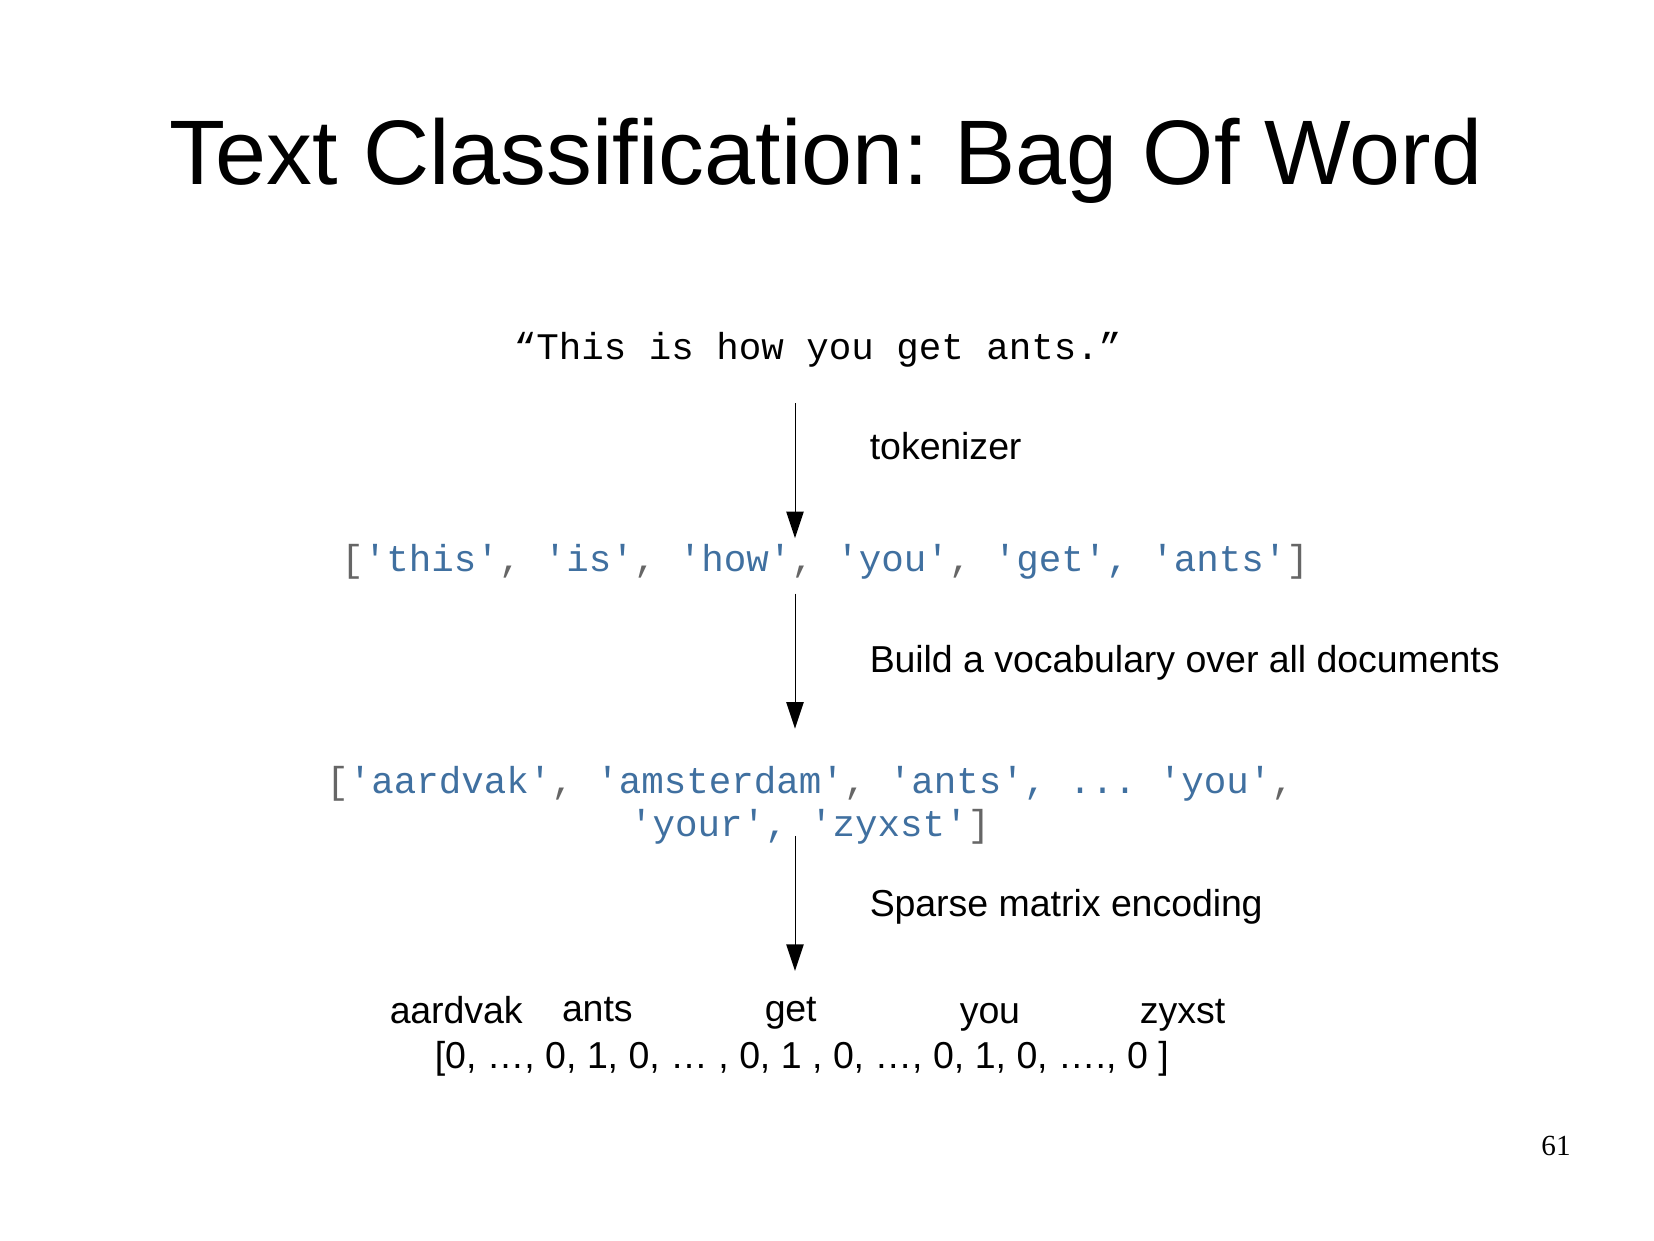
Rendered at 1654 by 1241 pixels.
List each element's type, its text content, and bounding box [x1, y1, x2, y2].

title Text Classification: Bag Of Word [82, 49, 1571, 257]
text_box aardvak [375, 981, 541, 1039]
text_box get [750, 979, 871, 1066]
text_box zyxst [1125, 981, 1261, 1039]
text_box Build a vocabulary over all documents [855, 630, 1561, 730]
text_box ['aardvak', 'amsterdam', 'ants', ... 'you', 'your', 'zyxst'] [300, 762, 1321, 849]
text_box you [945, 981, 1125, 1039]
text_box Sparse matrix encoding [855, 849, 1321, 933]
text_box ants [547, 980, 698, 1041]
text_box “This is how you get ants.” [465, 328, 1171, 372]
text_box tokenizer [855, 418, 1111, 476]
text_box ['this', 'is', 'how', 'you', 'get', 'ants'] [315, 540, 1336, 584]
text_box [0, …, 0, 1, 0, … , 0, 1 , 0, …, 0, 1, 0, …., 0 ] [420, 1026, 1186, 1084]
